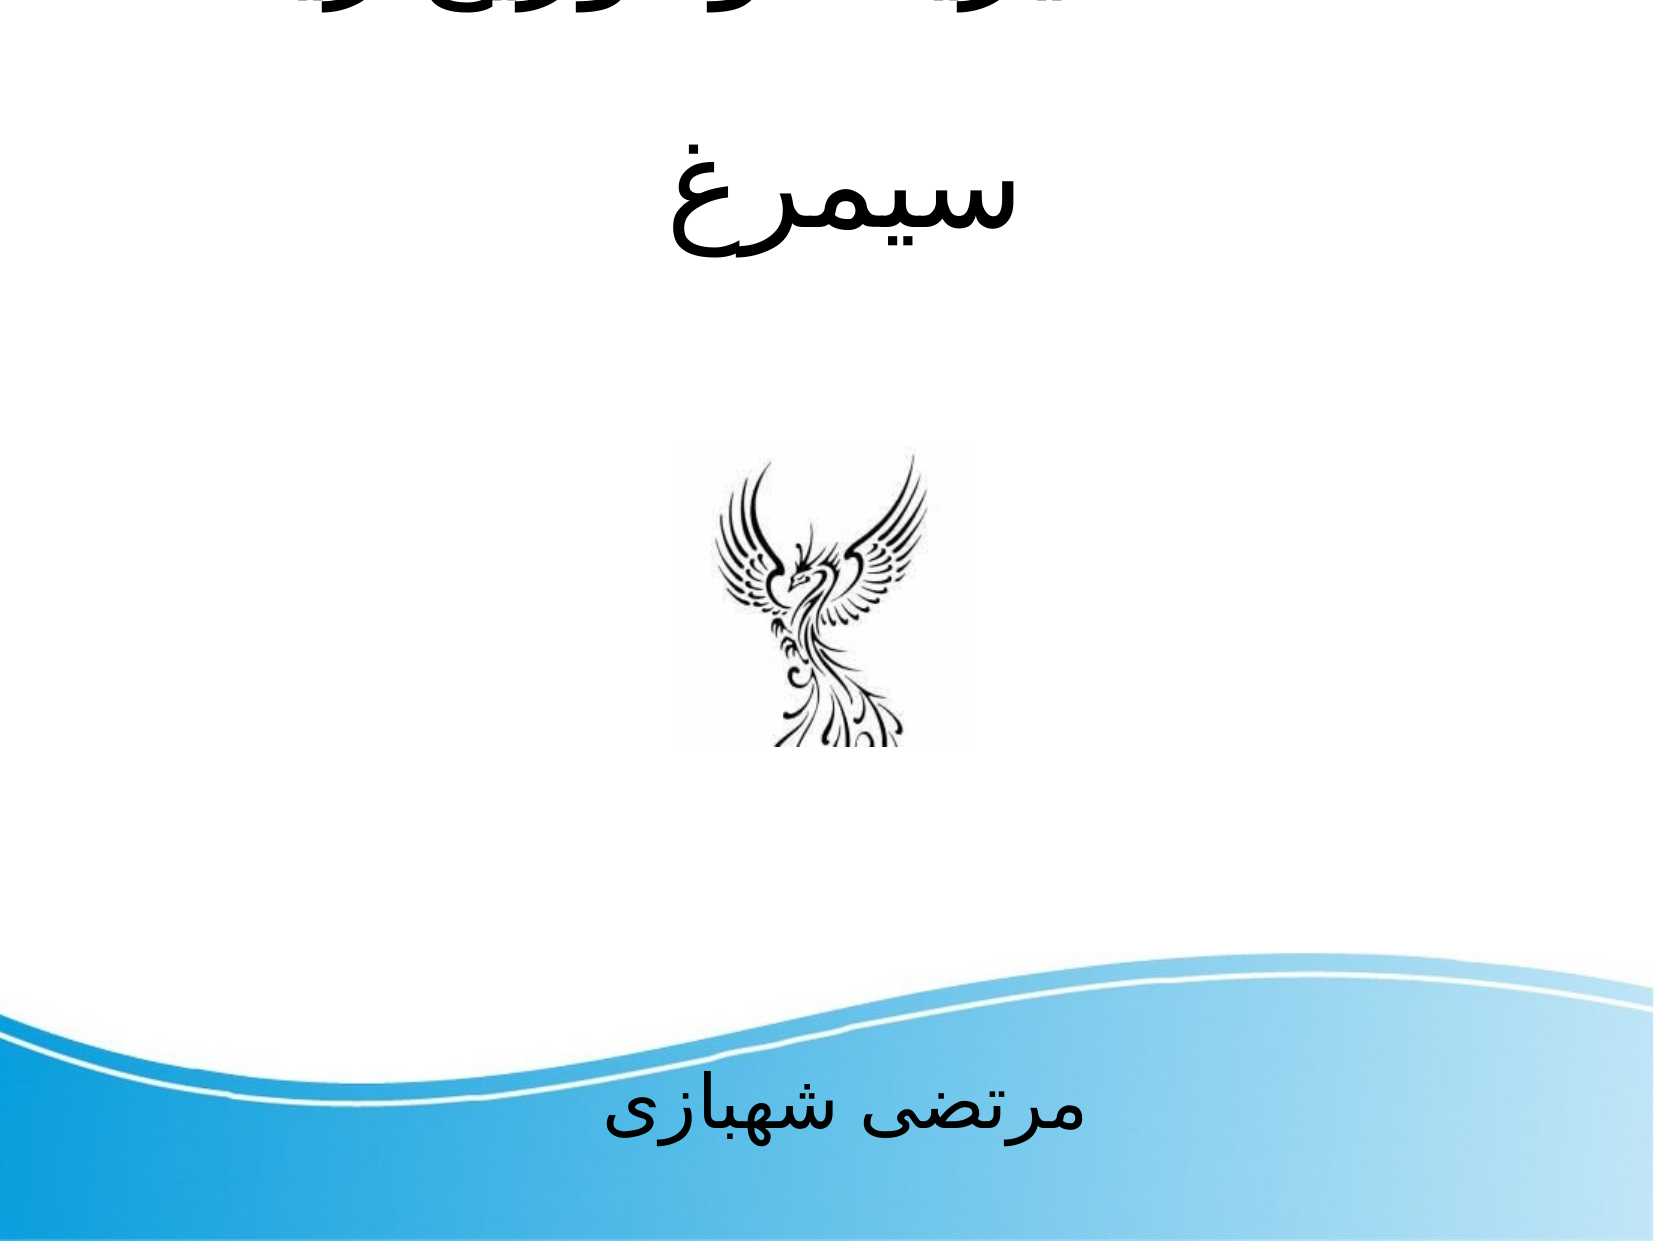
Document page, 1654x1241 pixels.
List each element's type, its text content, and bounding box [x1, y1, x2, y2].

picture [0, 952, 1654, 1241]
title سامانه مدیریت و توزیع رینگ سیمرغ مرتضی شهبازی تابستان۹۹ [101, 0, 1591, 1216]
picture [675, 446, 976, 747]
